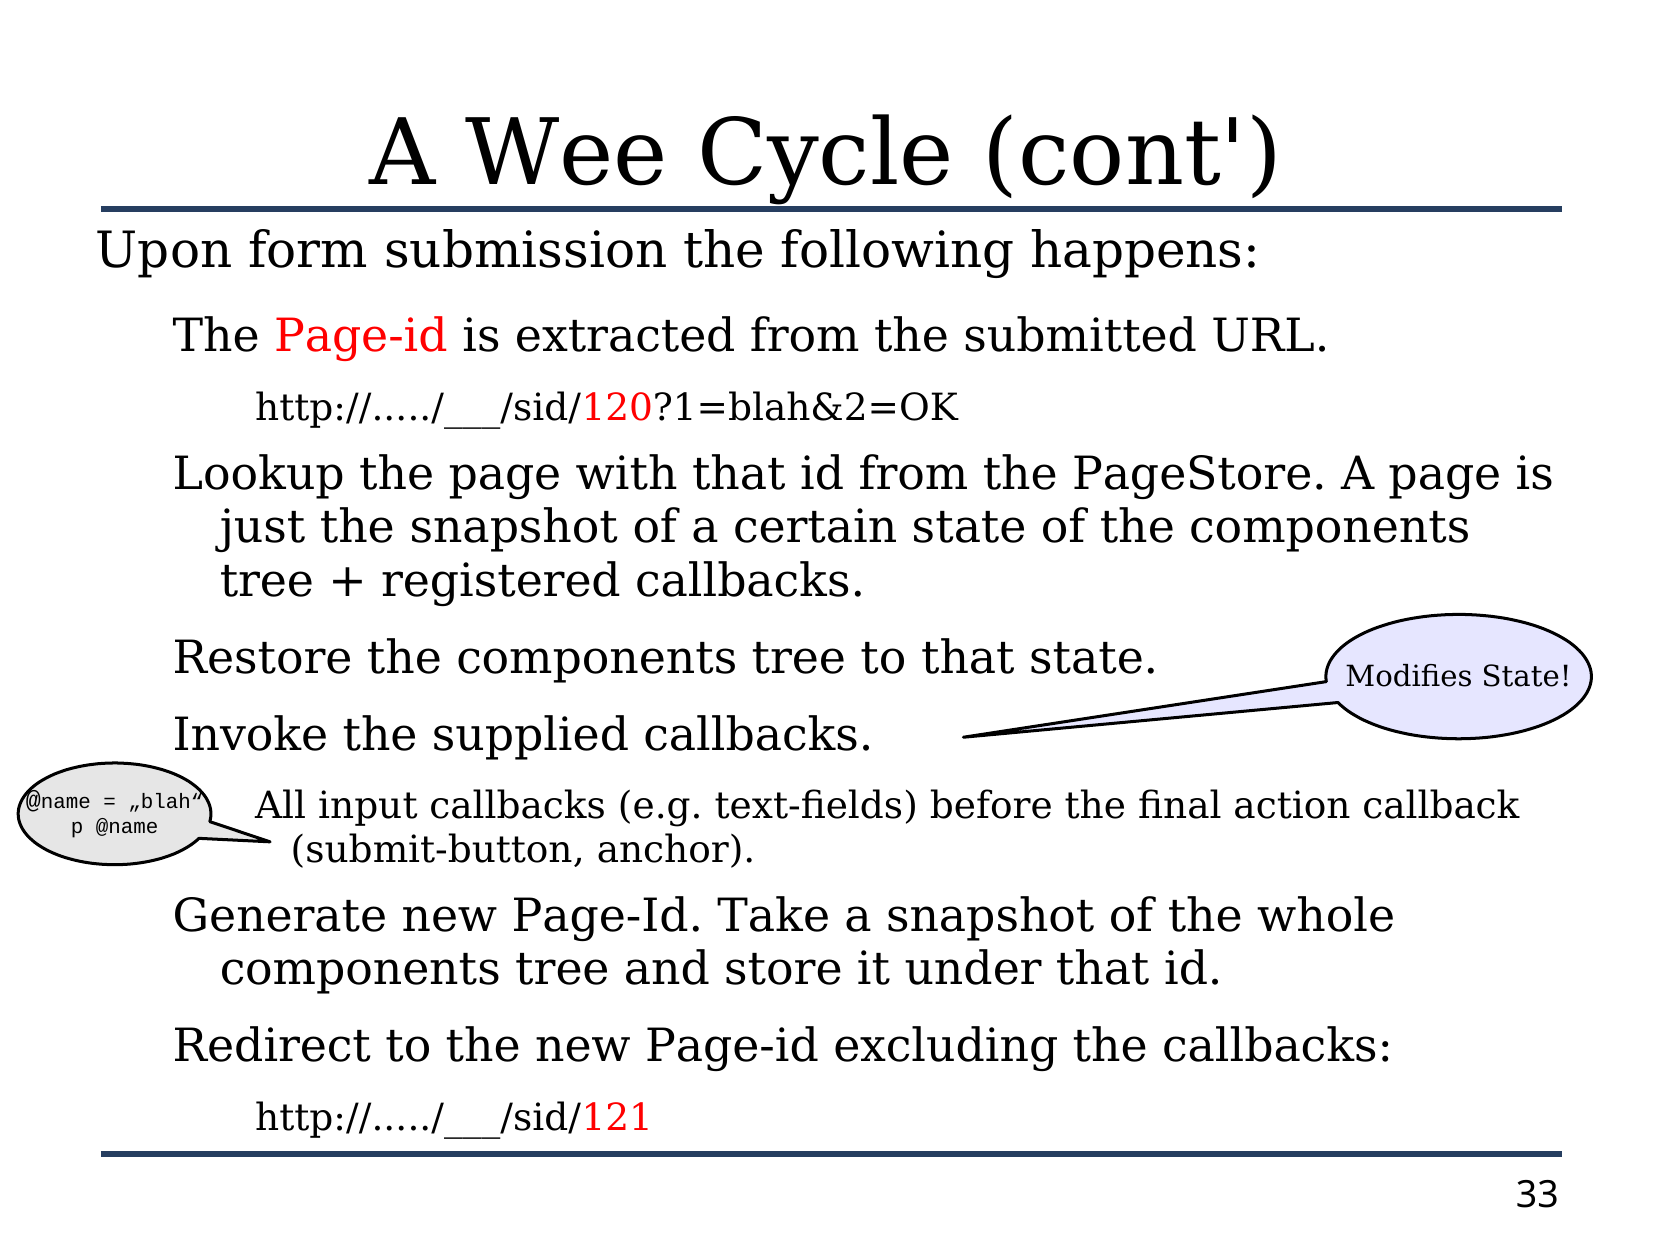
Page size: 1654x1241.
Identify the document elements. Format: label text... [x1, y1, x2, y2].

list Upon form submission the following happens: The Page-id is extracted from the submitted URL. http://...../___/sid/120?1=blah&2=OK Lookup the page with that id from the PageStore. A page is just the snapshot of a certain state of the components tree + registered callbacks. Restore the components tree to that state. Invoke the supplied callbacks. All input callbacks (e.g. text-fields) before the final action callback (submit-button, anchor). Generate new Page-Id. Take a snapshot of the whole components tree and store it under that id. Redirect to the new Page-id excluding the callbacks: http://...../___/sid/121 [78, 221, 1566, 1140]
title A Wee Cycle (cont') [82, 49, 1571, 257]
text_box Modifies State! [963, 614, 1592, 739]
text_box @name = „blah“ p @name [18, 762, 271, 865]
